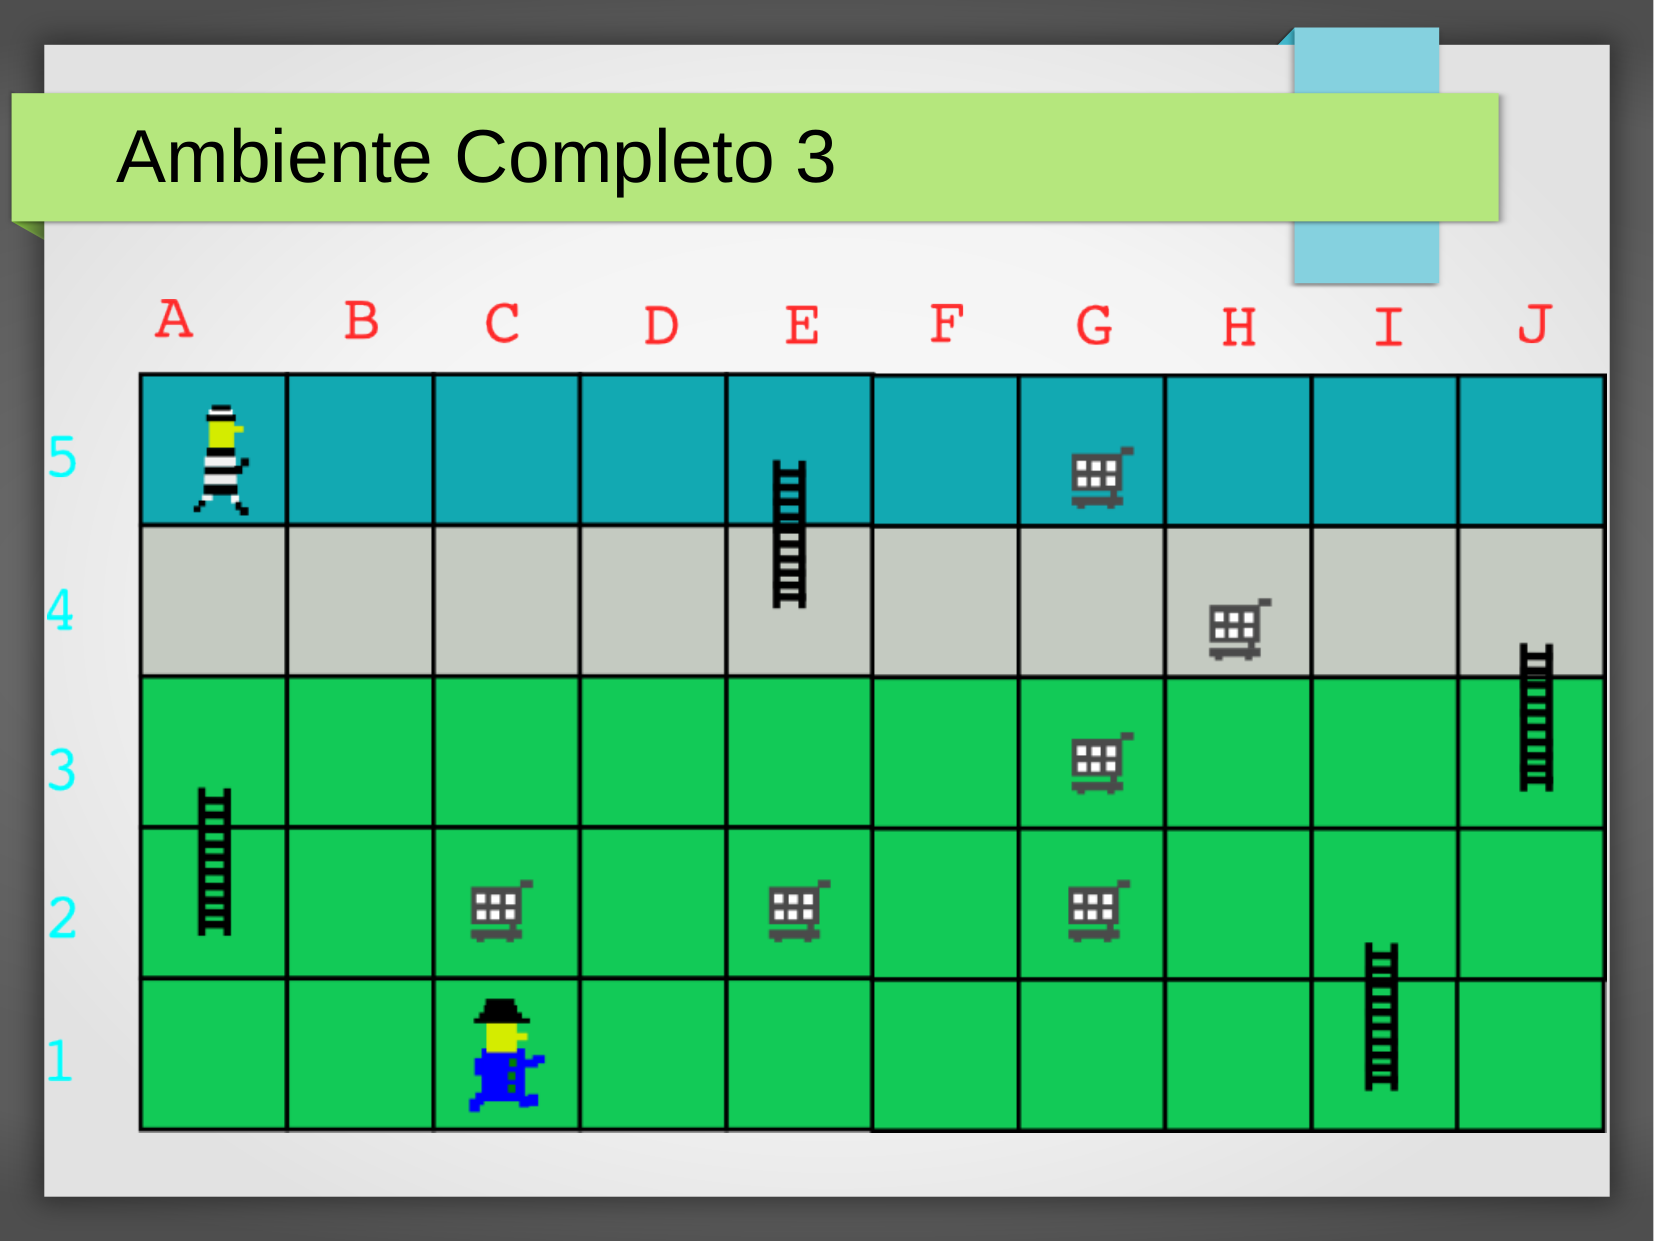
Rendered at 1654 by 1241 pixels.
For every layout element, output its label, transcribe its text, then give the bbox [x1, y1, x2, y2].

picture [0, 0, 1654, 1241]
title Ambiente Completo 3 [82, 49, 1433, 257]
